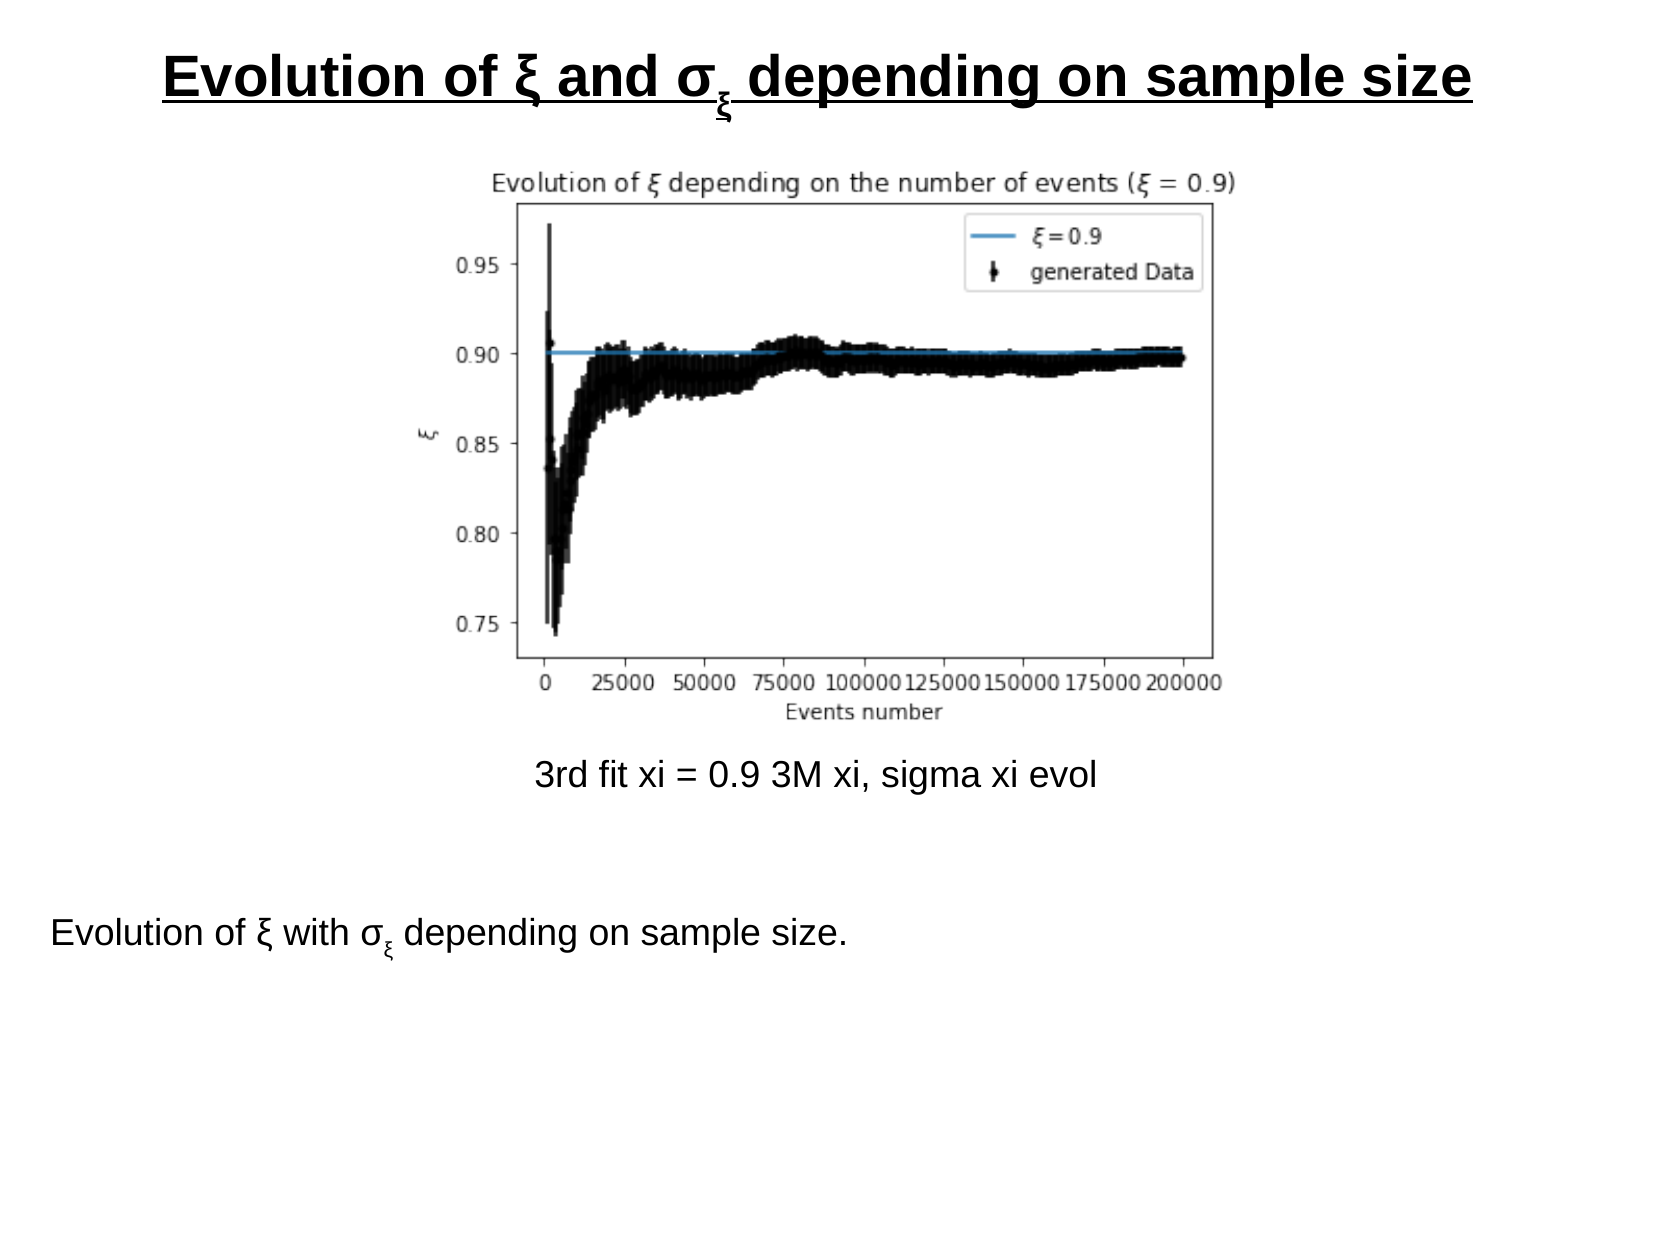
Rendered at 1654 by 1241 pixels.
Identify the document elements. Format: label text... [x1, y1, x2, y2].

picture [402, 153, 1252, 737]
text_box Evolution of ξ with σξ depending on sample size. [35, 903, 934, 1087]
text_box Evolution of ξ and σξ depending on sample size [147, 36, 1489, 133]
text_box 3rd fit xi = 0.9 3M xi, sigma xi evol [519, 746, 1113, 804]
